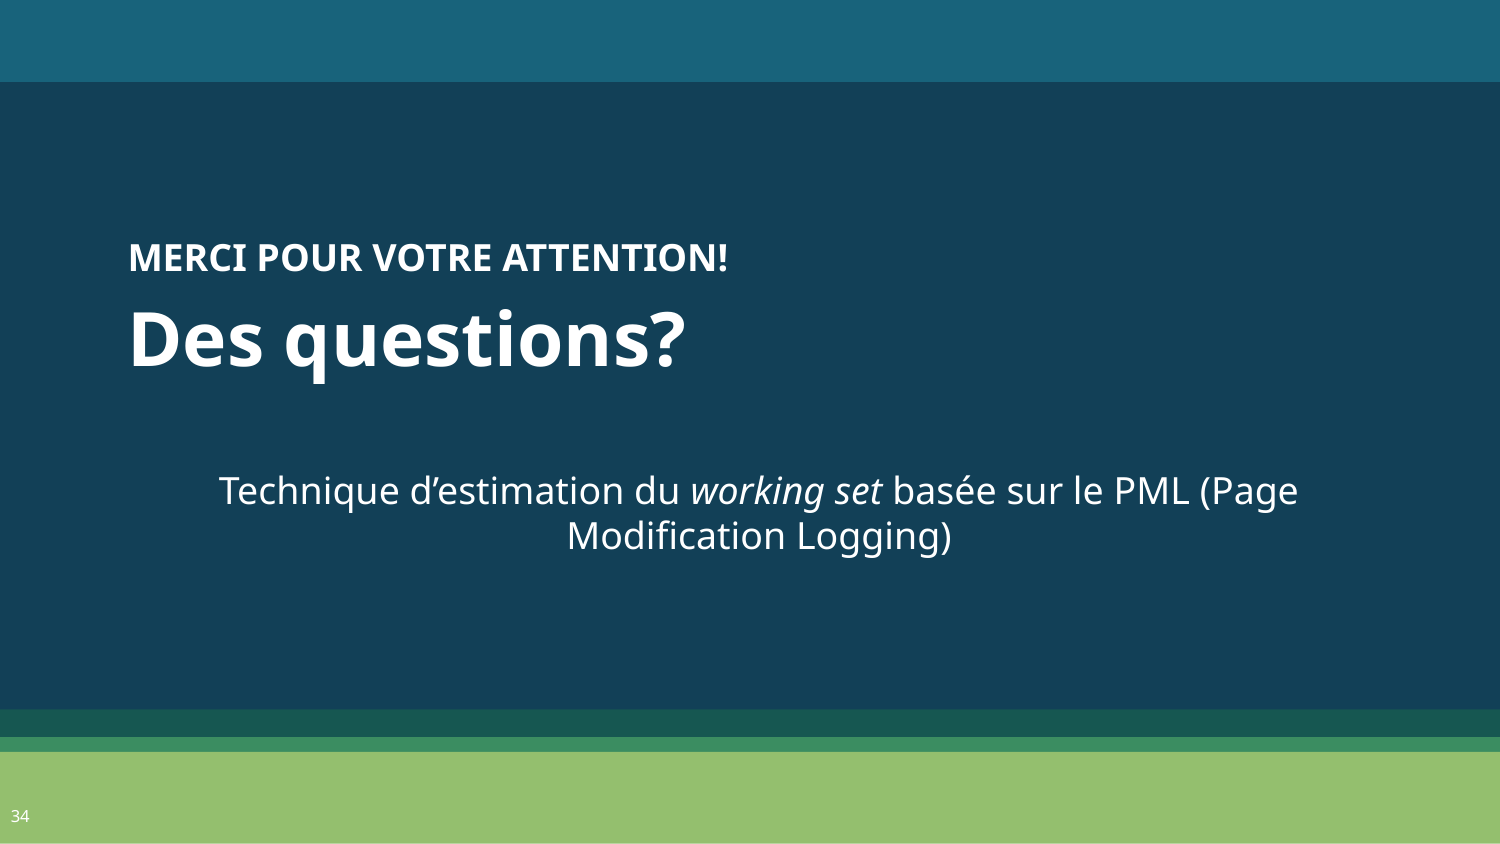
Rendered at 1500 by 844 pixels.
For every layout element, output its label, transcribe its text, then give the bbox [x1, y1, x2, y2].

slide_number <numéro> [0, 790, 49, 844]
subtitle MERCI POUR VOTRE ATTENTION! Des questions? Technique d’estimation du working set basée sur le PML (Page Modification Logging) [112, 82, 1406, 708]
